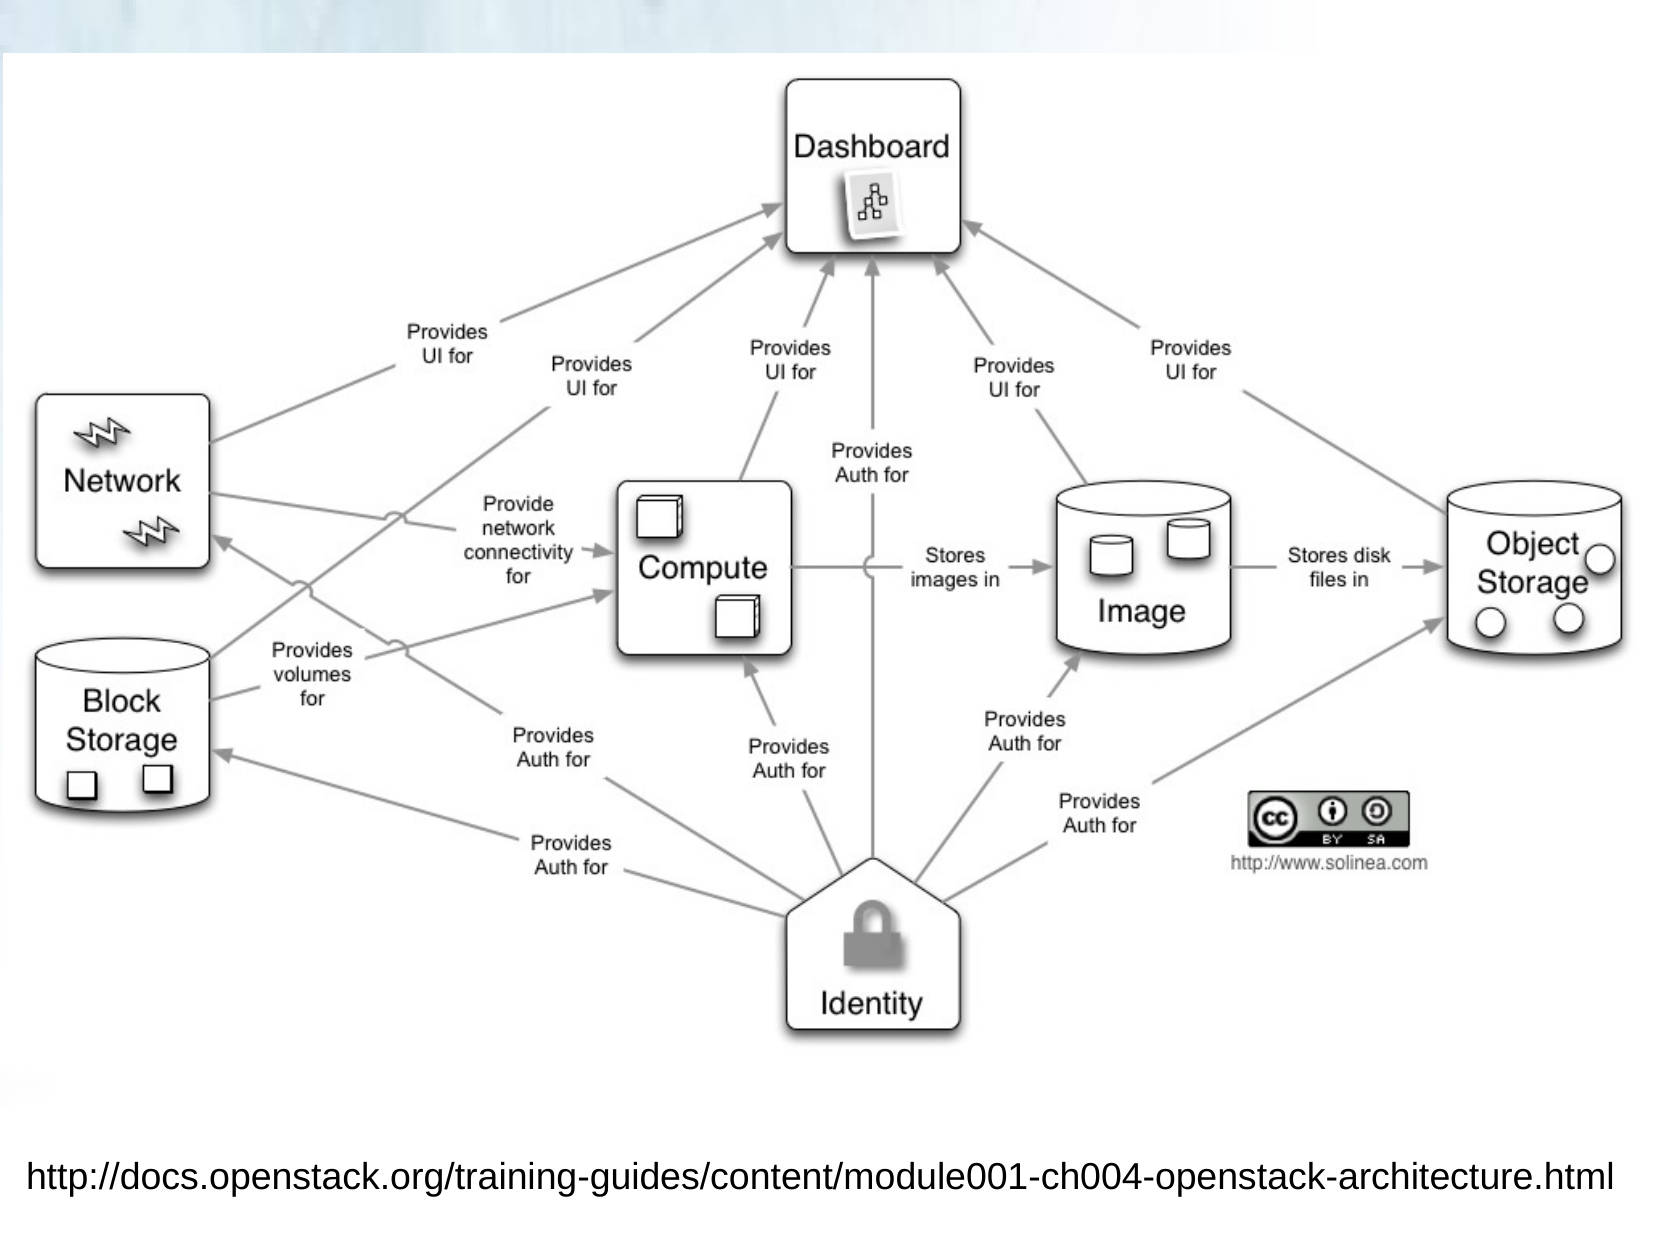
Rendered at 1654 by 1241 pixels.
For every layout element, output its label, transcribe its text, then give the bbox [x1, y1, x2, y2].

text_box http://docs.openstack.org/training-guides/content/module001-ch004-openstack-architecture.html [11, 1147, 1630, 1205]
picture [0, 0, 1654, 1241]
